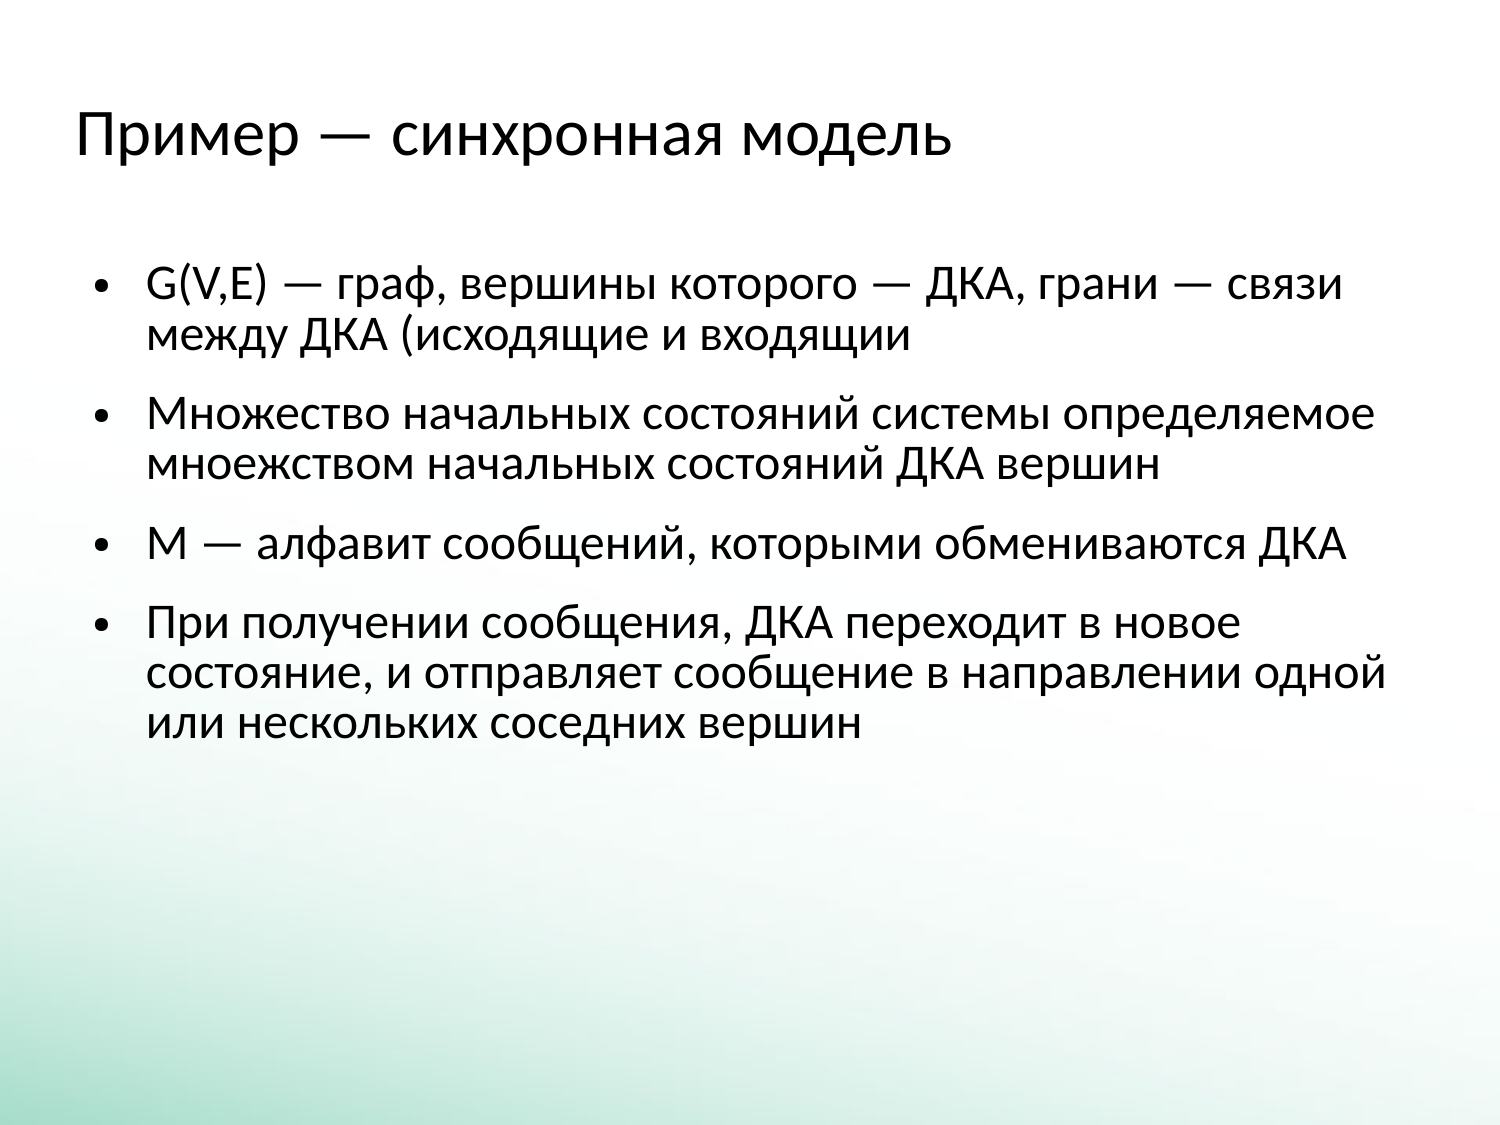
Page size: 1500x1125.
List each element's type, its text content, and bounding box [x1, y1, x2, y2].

list G(V,E) — граф, вершины которого — ДКА, грани — связи между ДКА (исходящие и входящии Множество начальных состояний системы определяемое мноежством начальных состояний ДКА вершин M — алфавит сообщений, которыми обмениваются ДКА При получении сообщения, ДКА переходит в новое состояние, и отправляет сообщение в направлении одной или нескольких соседних вершин [75, 262, 1425, 1005]
picture [0, 0, 1500, 1125]
title Пример — синхронная модель [75, 45, 1425, 233]
